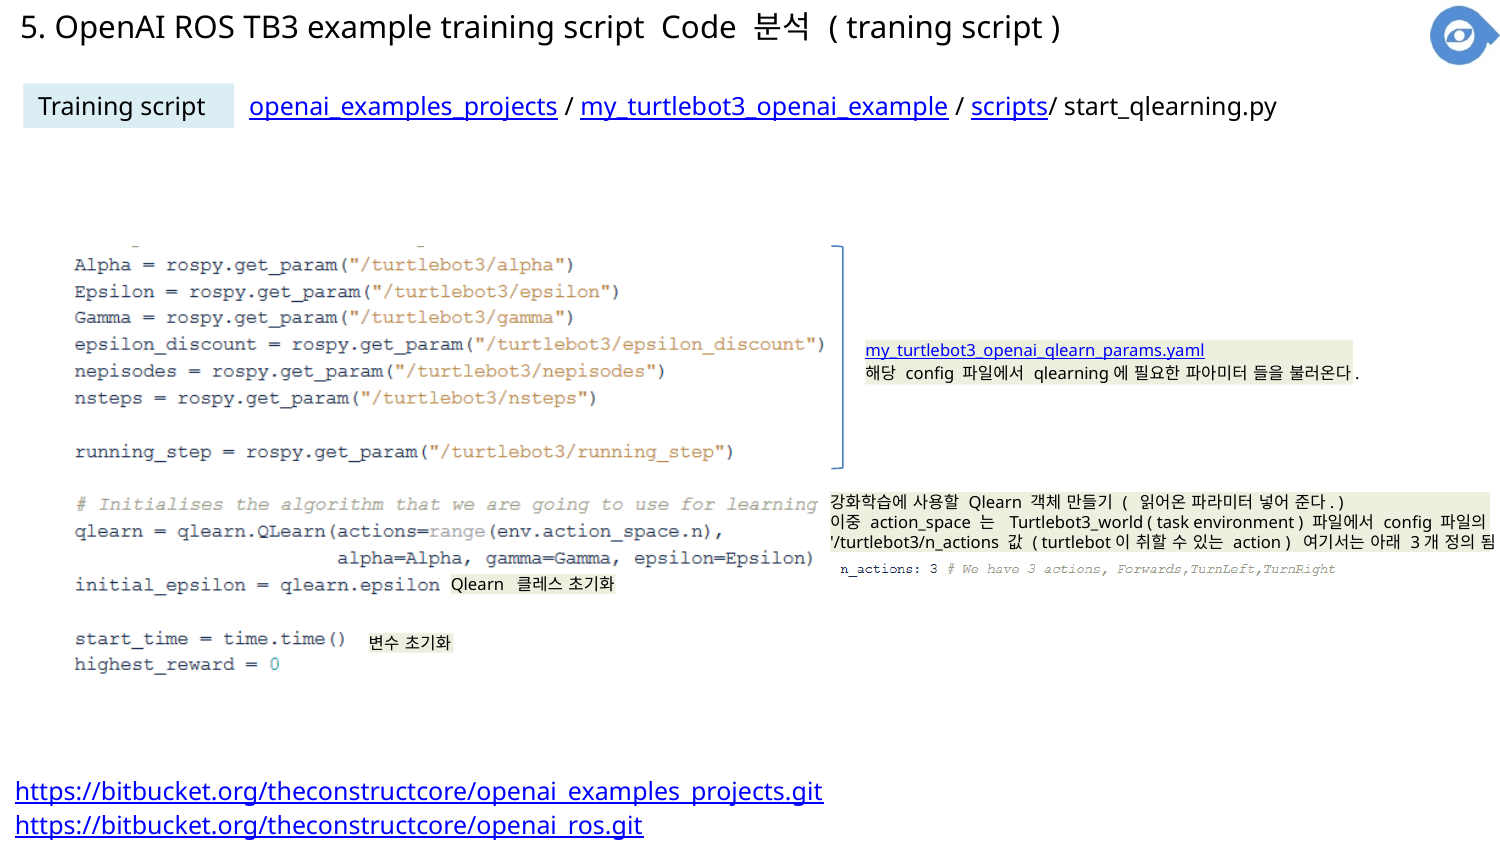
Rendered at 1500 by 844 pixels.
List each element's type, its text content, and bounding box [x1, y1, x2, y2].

text_box https://bitbucket.org/theconstructcore/openai_examples_projects.git https://bitbucket.org/theconstructcore/openai_ros.git [0, 768, 1031, 844]
text_box Qlearn 클레스 초기화 [450, 574, 616, 595]
text_box 강화학습에 사용할 Qlearn 객체 만들기 ( 읽어온 파라미터 넣어 준다. ) 이중 action_space 는 Turtlebot3_world ( task environment ) 파일에서 config 파일의 '/turtlebot3/n_actions 값 ( turtlebot이 취할 수 있는 action ) 여기서는 아래 3개 정의 됨 [830, 492, 1491, 552]
text_box 5. OpenAI ROS TB3 example training script Code 분석 ( traning script ) [5, 0, 1173, 53]
picture [1430, 0, 1500, 70]
text_box 변수 초기화 [368, 632, 454, 653]
text_box openai_examples_projects / my_turtlebot3_openai_example / scripts/ start_qlearning.py [234, 83, 1324, 135]
picture [35, 246, 1348, 703]
text_box my_turtlebot3_openai_qlearn_params.yaml 해당 config 파일에서 qlearning에 필요한 파아미터 들을 불러온다. [865, 339, 1354, 385]
text_box Training script [23, 83, 235, 128]
